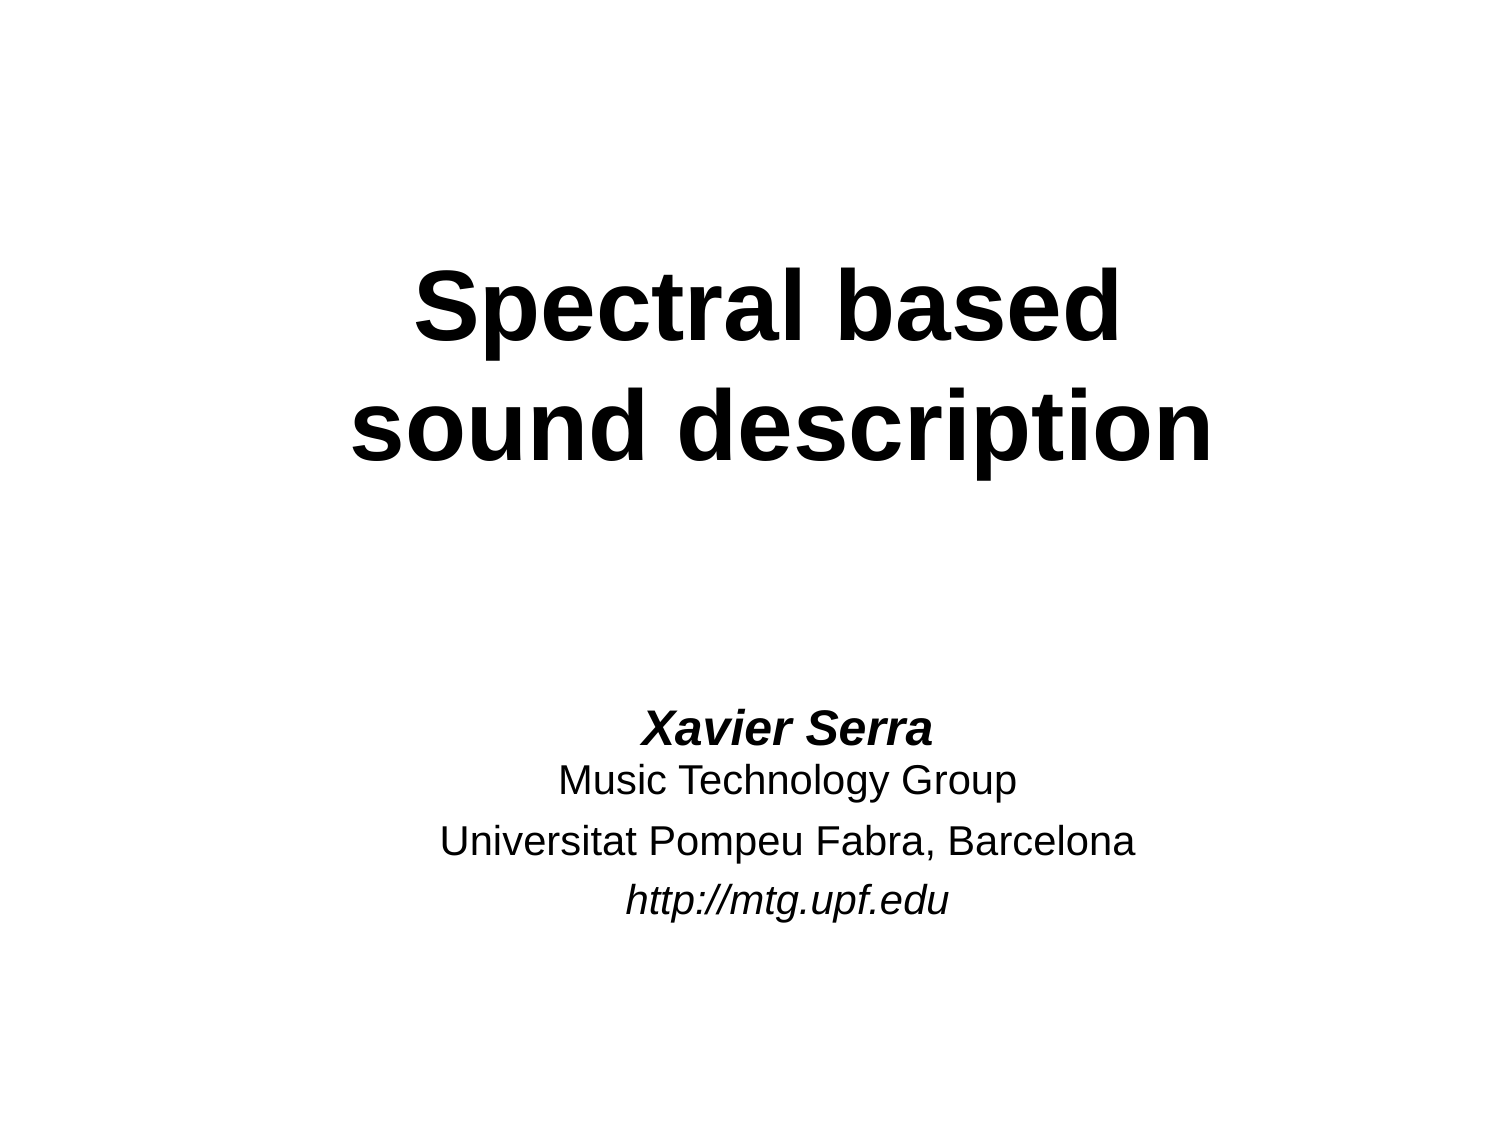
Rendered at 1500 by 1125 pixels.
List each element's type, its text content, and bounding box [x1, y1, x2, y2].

title Spectral based sound description [98, 90, 1429, 631]
text_box Xavier Serra Music Technology Group Universitat Pompeu Fabra, Barcelona http://mtg.upf.edu [331, 692, 1244, 1023]
